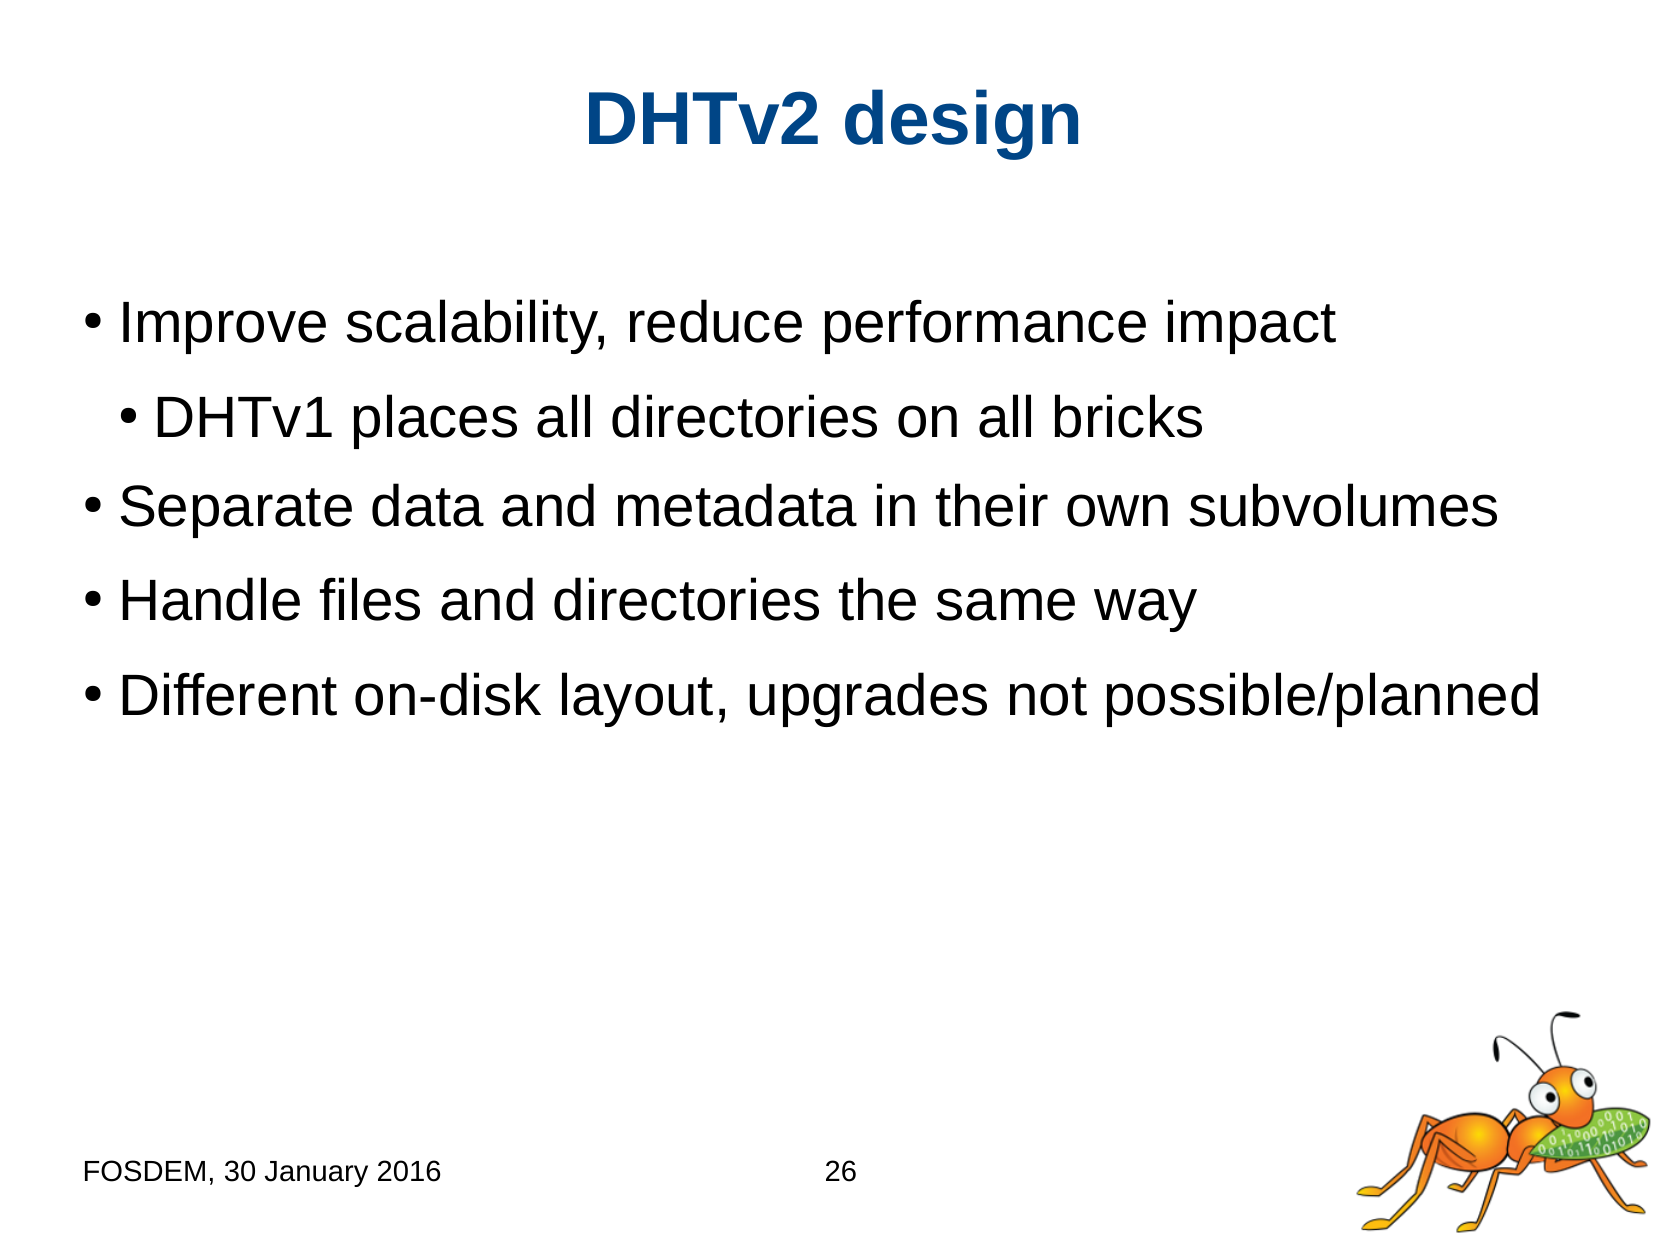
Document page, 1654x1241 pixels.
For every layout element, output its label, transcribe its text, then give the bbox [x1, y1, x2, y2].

title DHTv2 design [90, 15, 1579, 223]
picture [1353, 1009, 1654, 1235]
list Improve scalability, reduce performance impact DHTv1 places all directories on all bricks Separate data and metadata in their own subvolumes Handle files and directories the same way Different on-disk layout, upgrades not possible/planned [82, 290, 1571, 1010]
